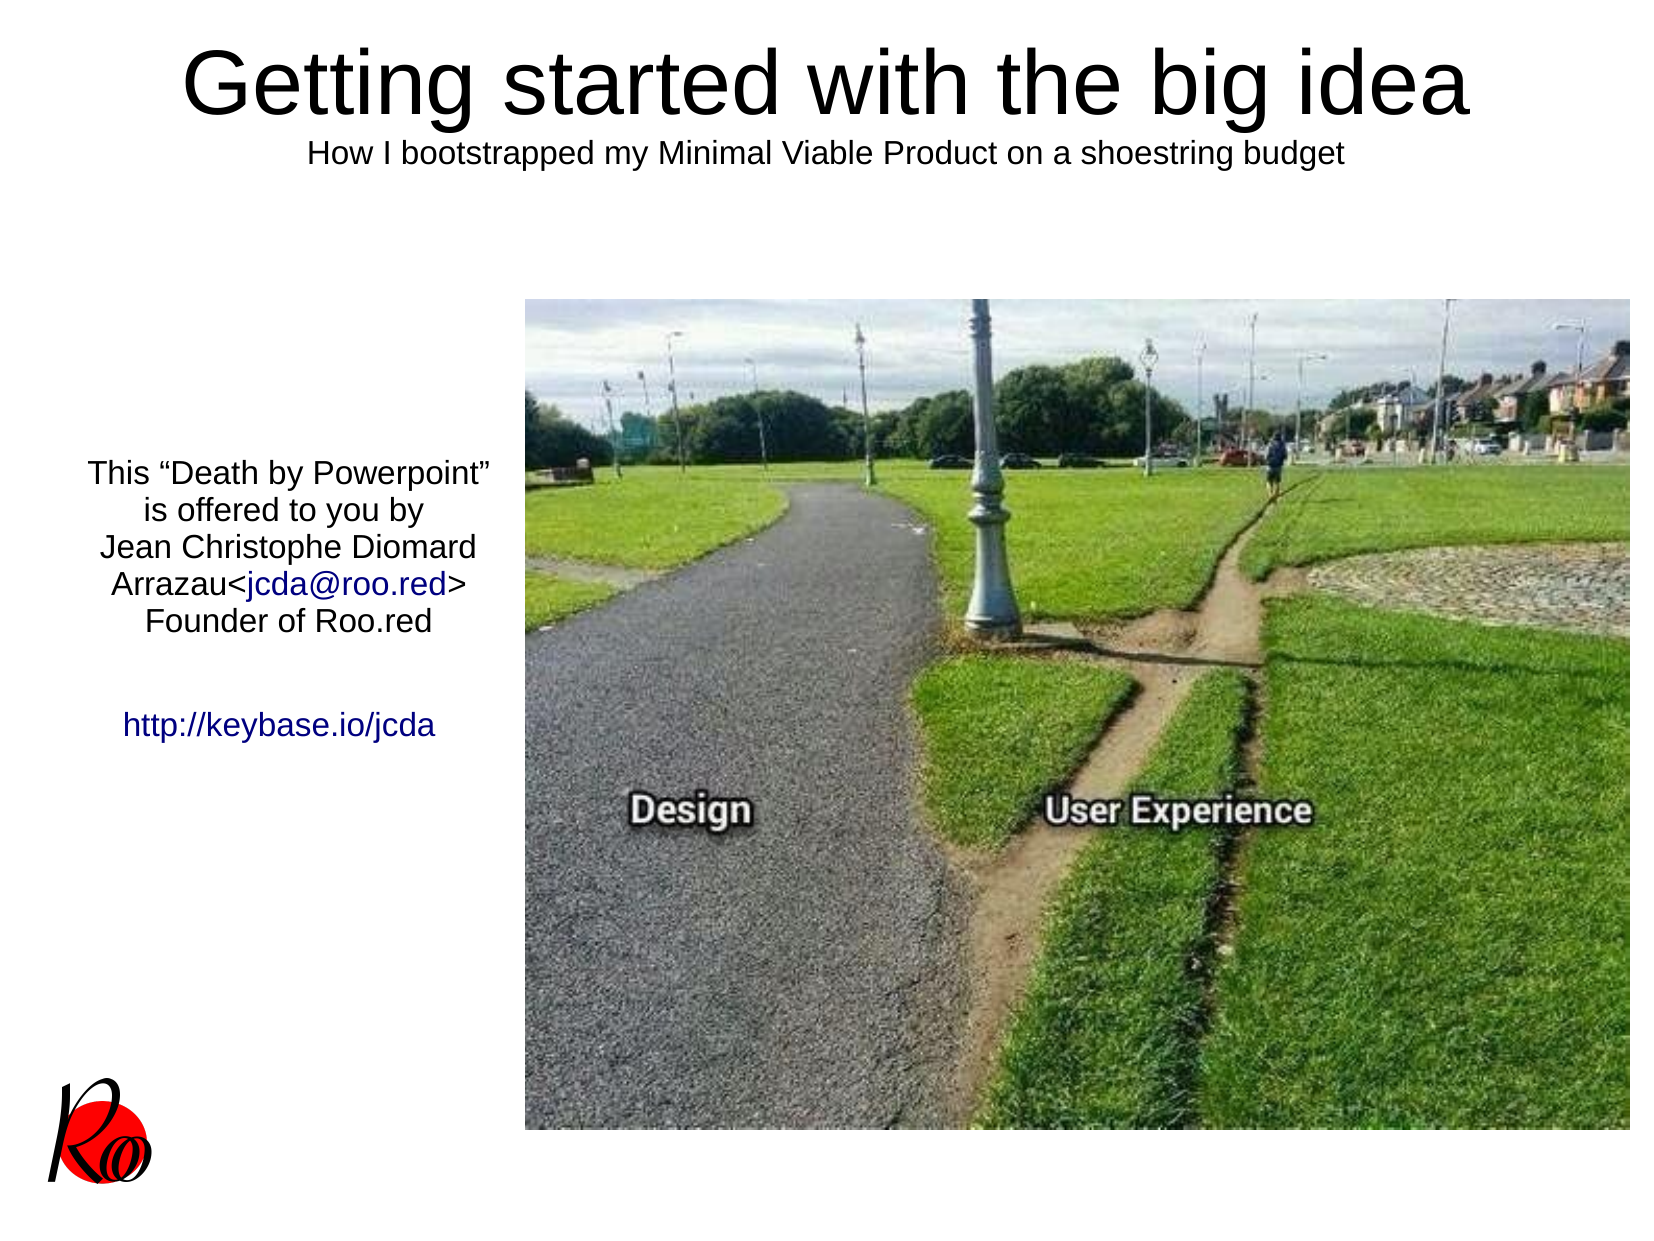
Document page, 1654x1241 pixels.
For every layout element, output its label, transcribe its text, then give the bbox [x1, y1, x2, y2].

subtitle This “Death by Powerpoint” is offered to you by Jean Christophe Diomard Arrazau<jcda@roo.red> Founder of Roo.red http://keybase.io/jcda [82, 290, 496, 916]
picture [45, 1078, 152, 1186]
picture [525, 299, 1630, 1130]
title Getting started with the big idea How I bootstrapped my Minimal Viable Product on a shoestring budget [82, 32, 1571, 274]
